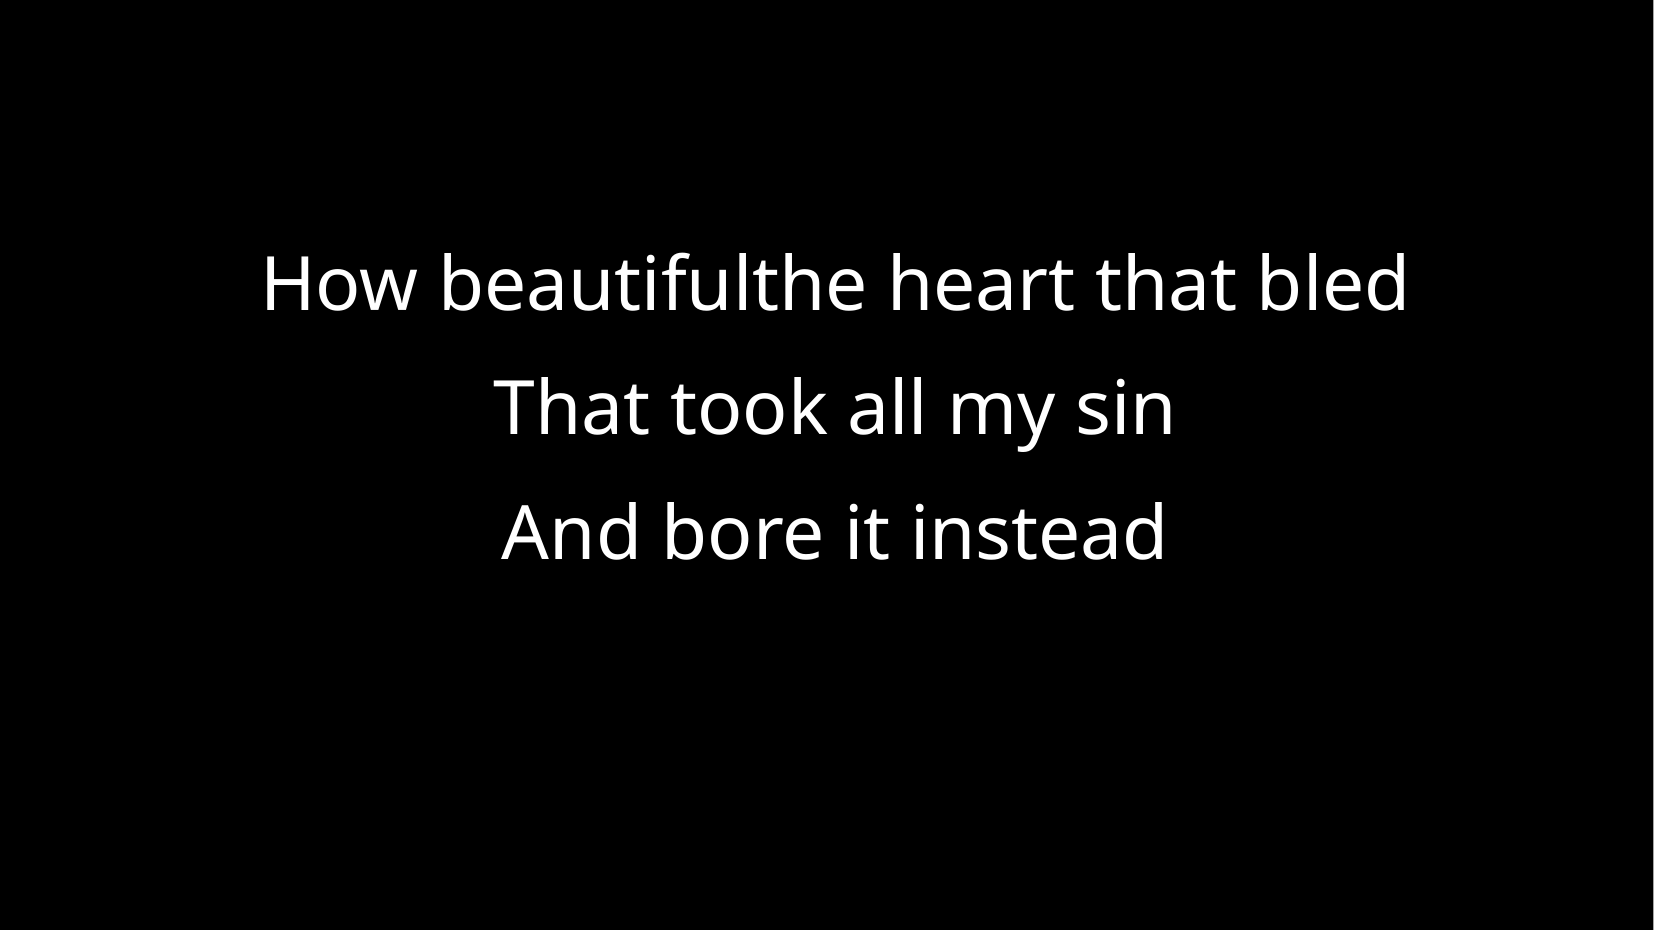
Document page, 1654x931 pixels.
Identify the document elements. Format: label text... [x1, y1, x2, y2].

list How beautifulthe heart that bled That took all my sin And bore it instead [0, 230, 1654, 922]
